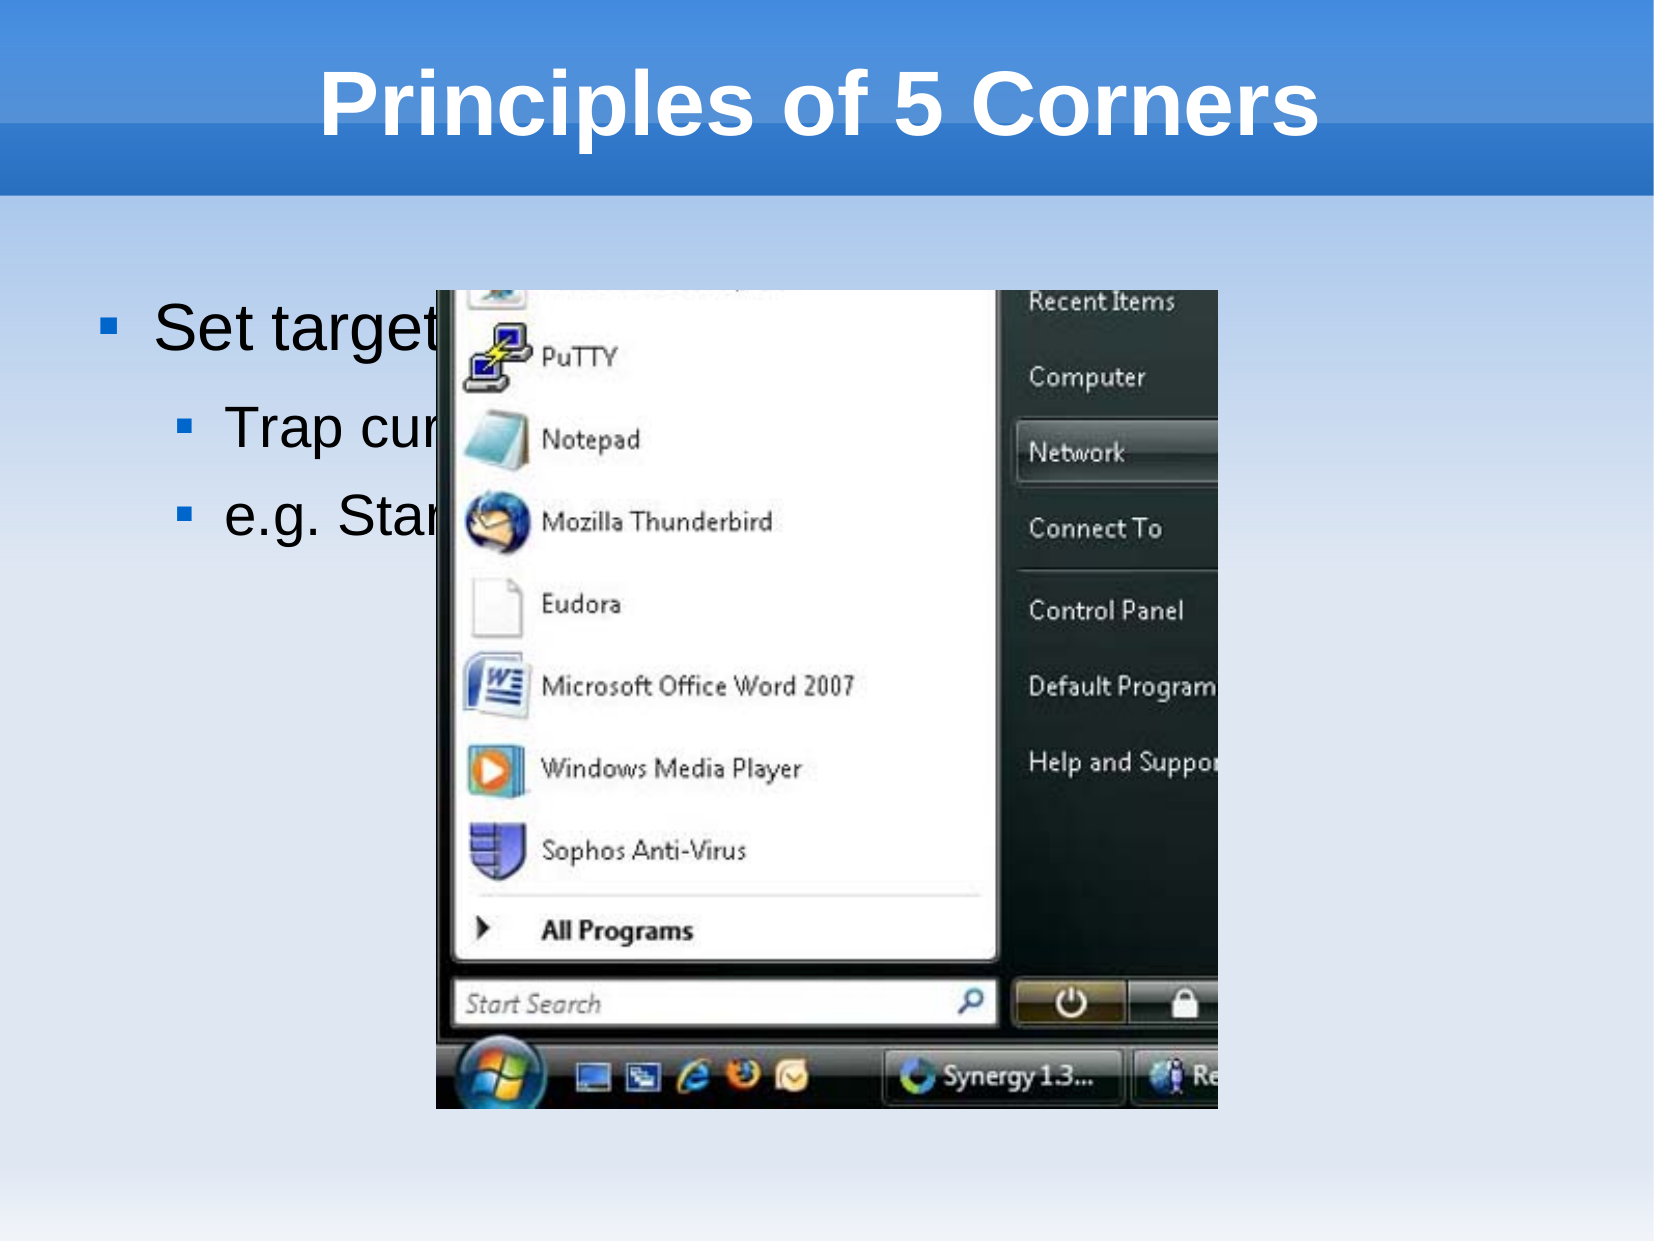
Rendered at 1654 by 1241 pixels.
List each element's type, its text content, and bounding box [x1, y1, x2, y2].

list Set target size to infinity Trap cursor in x and y directions e.g. Start menu [82, 290, 436, 1109]
picture [0, 0, 1654, 1241]
title Principles of 5 Corners [76, 0, 1565, 208]
